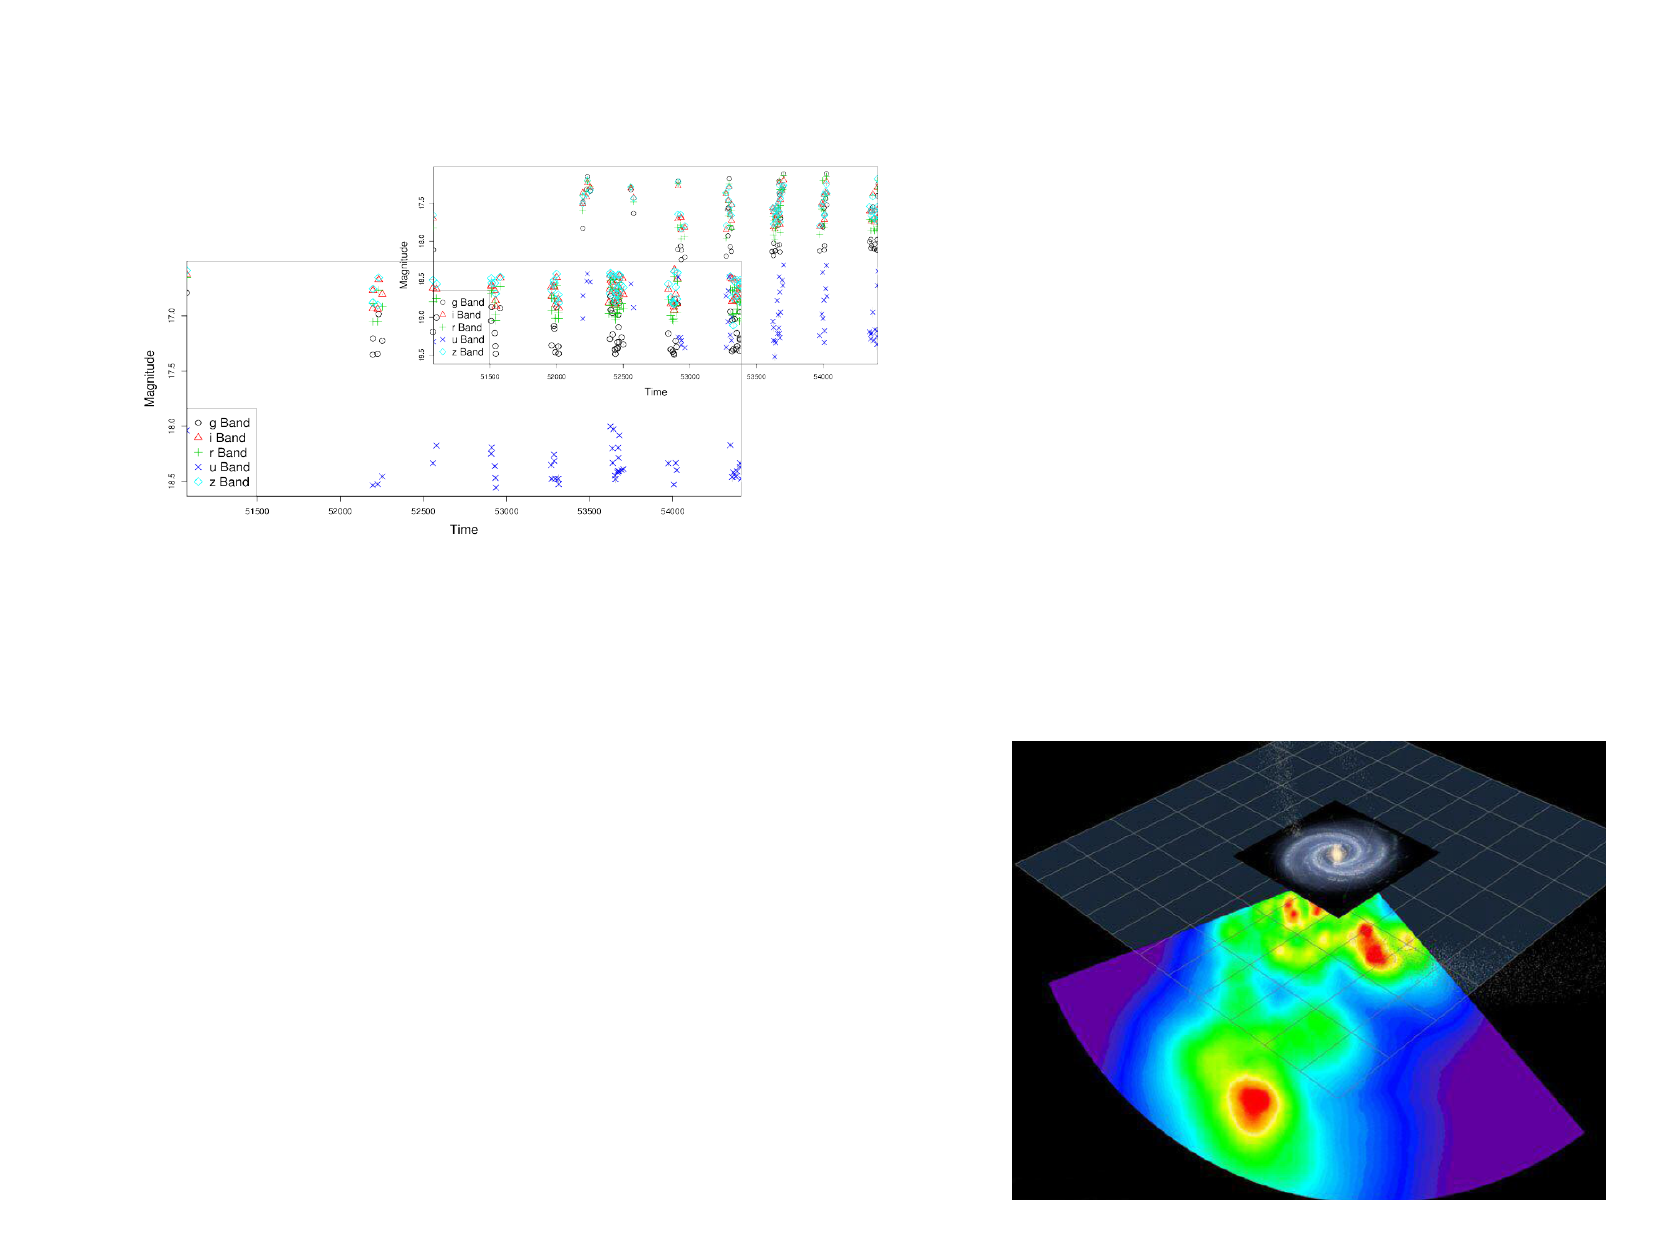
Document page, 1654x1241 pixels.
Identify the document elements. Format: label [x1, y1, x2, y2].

picture [135, 158, 886, 545]
picture [1012, 741, 1606, 1201]
